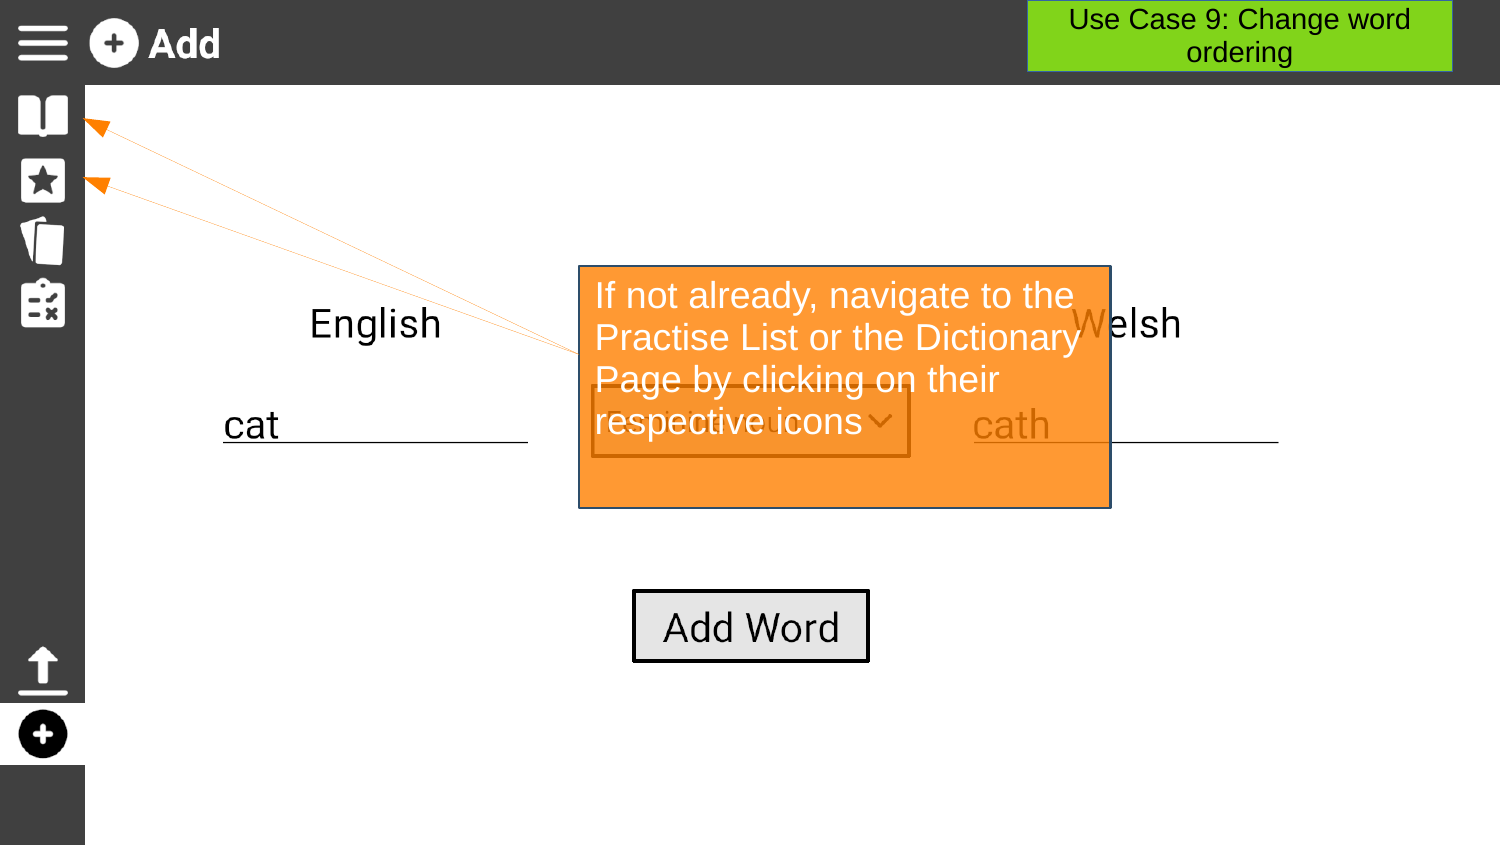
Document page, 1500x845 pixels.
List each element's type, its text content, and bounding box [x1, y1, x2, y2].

picture [0, 0, 1500, 845]
text_box Use Case 9: Change word ordering [1027, 0, 1453, 72]
text_box If not already, navigate to the Practise List or the Dictionary Page by clicking on their respective icons [578, 266, 1111, 508]
